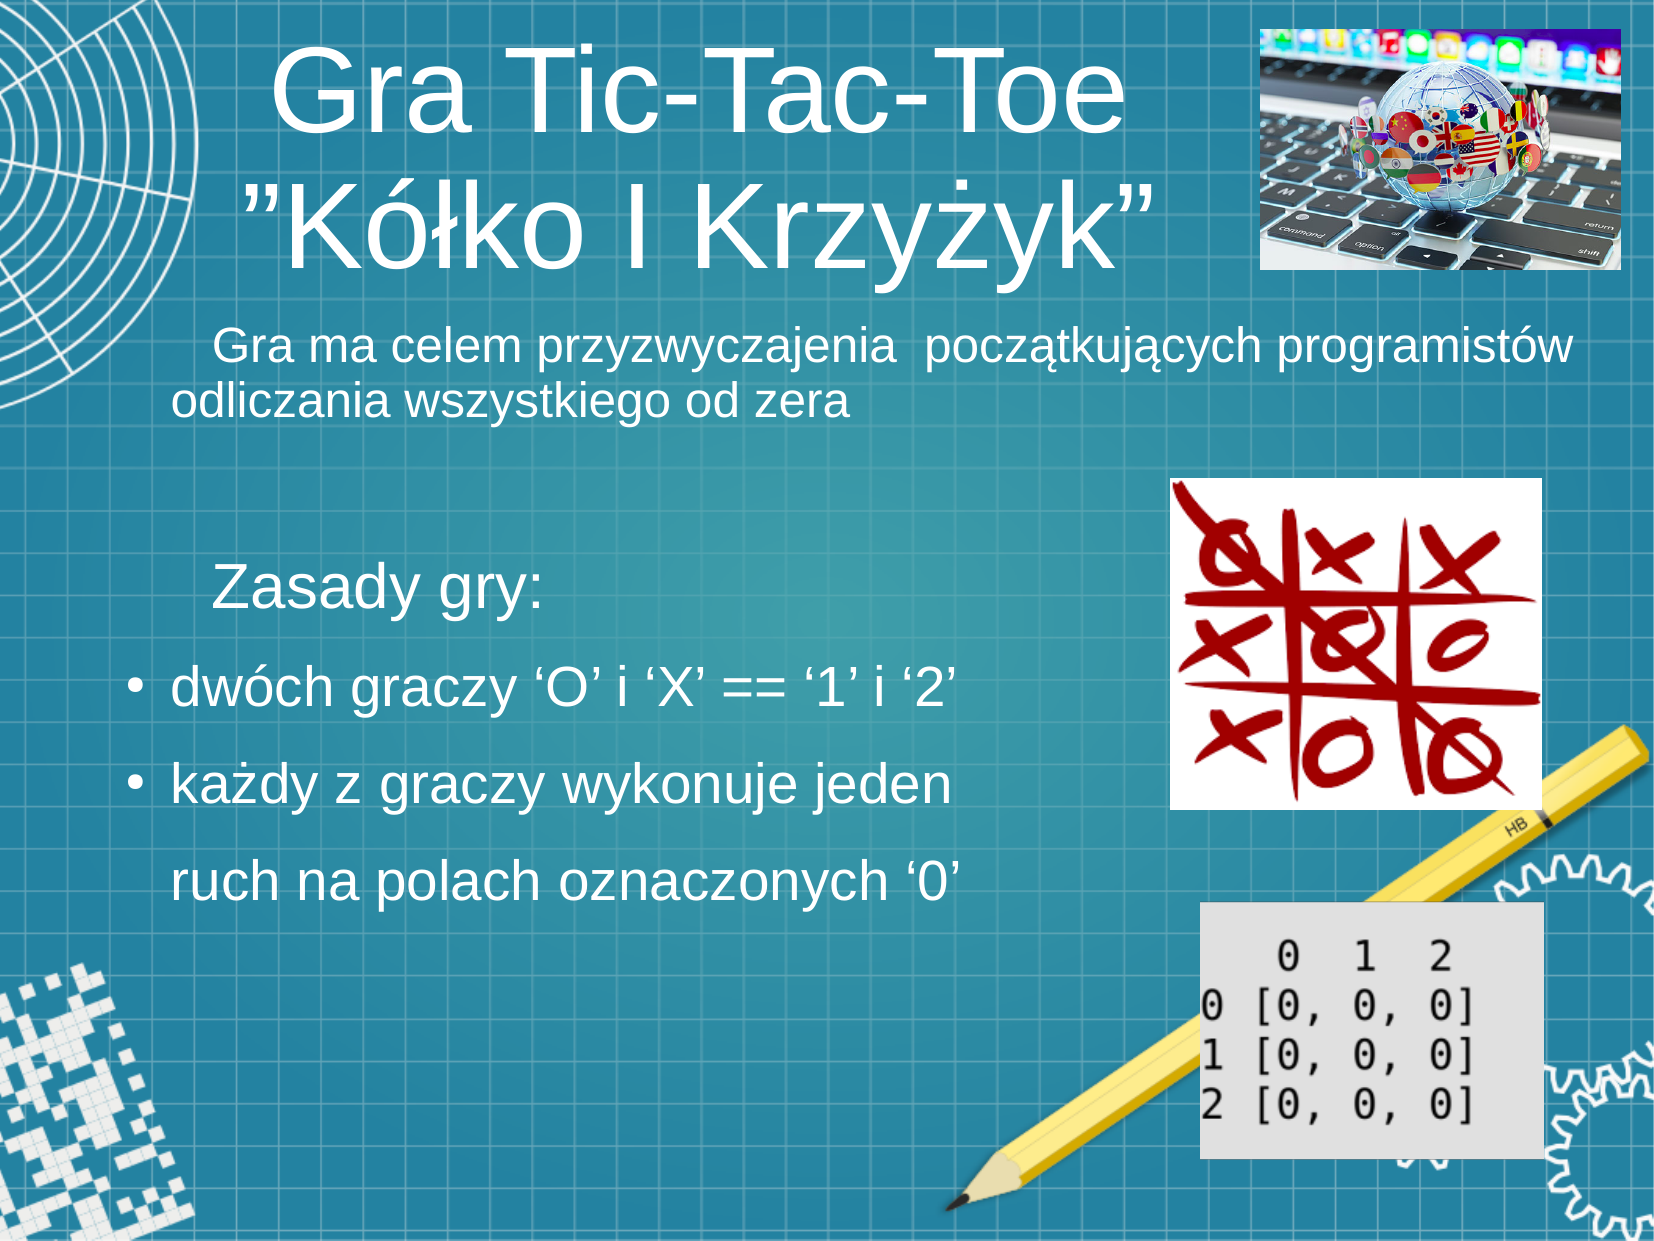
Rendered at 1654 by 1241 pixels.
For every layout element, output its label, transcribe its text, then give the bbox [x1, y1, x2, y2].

title Gra Tic-Tac-Toe ”Kółko I Krzyżyk” [0, 16, 1444, 301]
picture [0, 0, 1654, 1241]
picture [1170, 478, 1542, 811]
list Gra ma celem przyzwyczajenia początkujących programistów odliczania wszystkiego od zera Zasady gry: dwóch graczy ‘O’ i ‘X’ == ‘1’ i ‘2’ każdy z graczy wykonuje jeden ruch na polach oznaczonych ‘0’ [110, 317, 1654, 916]
